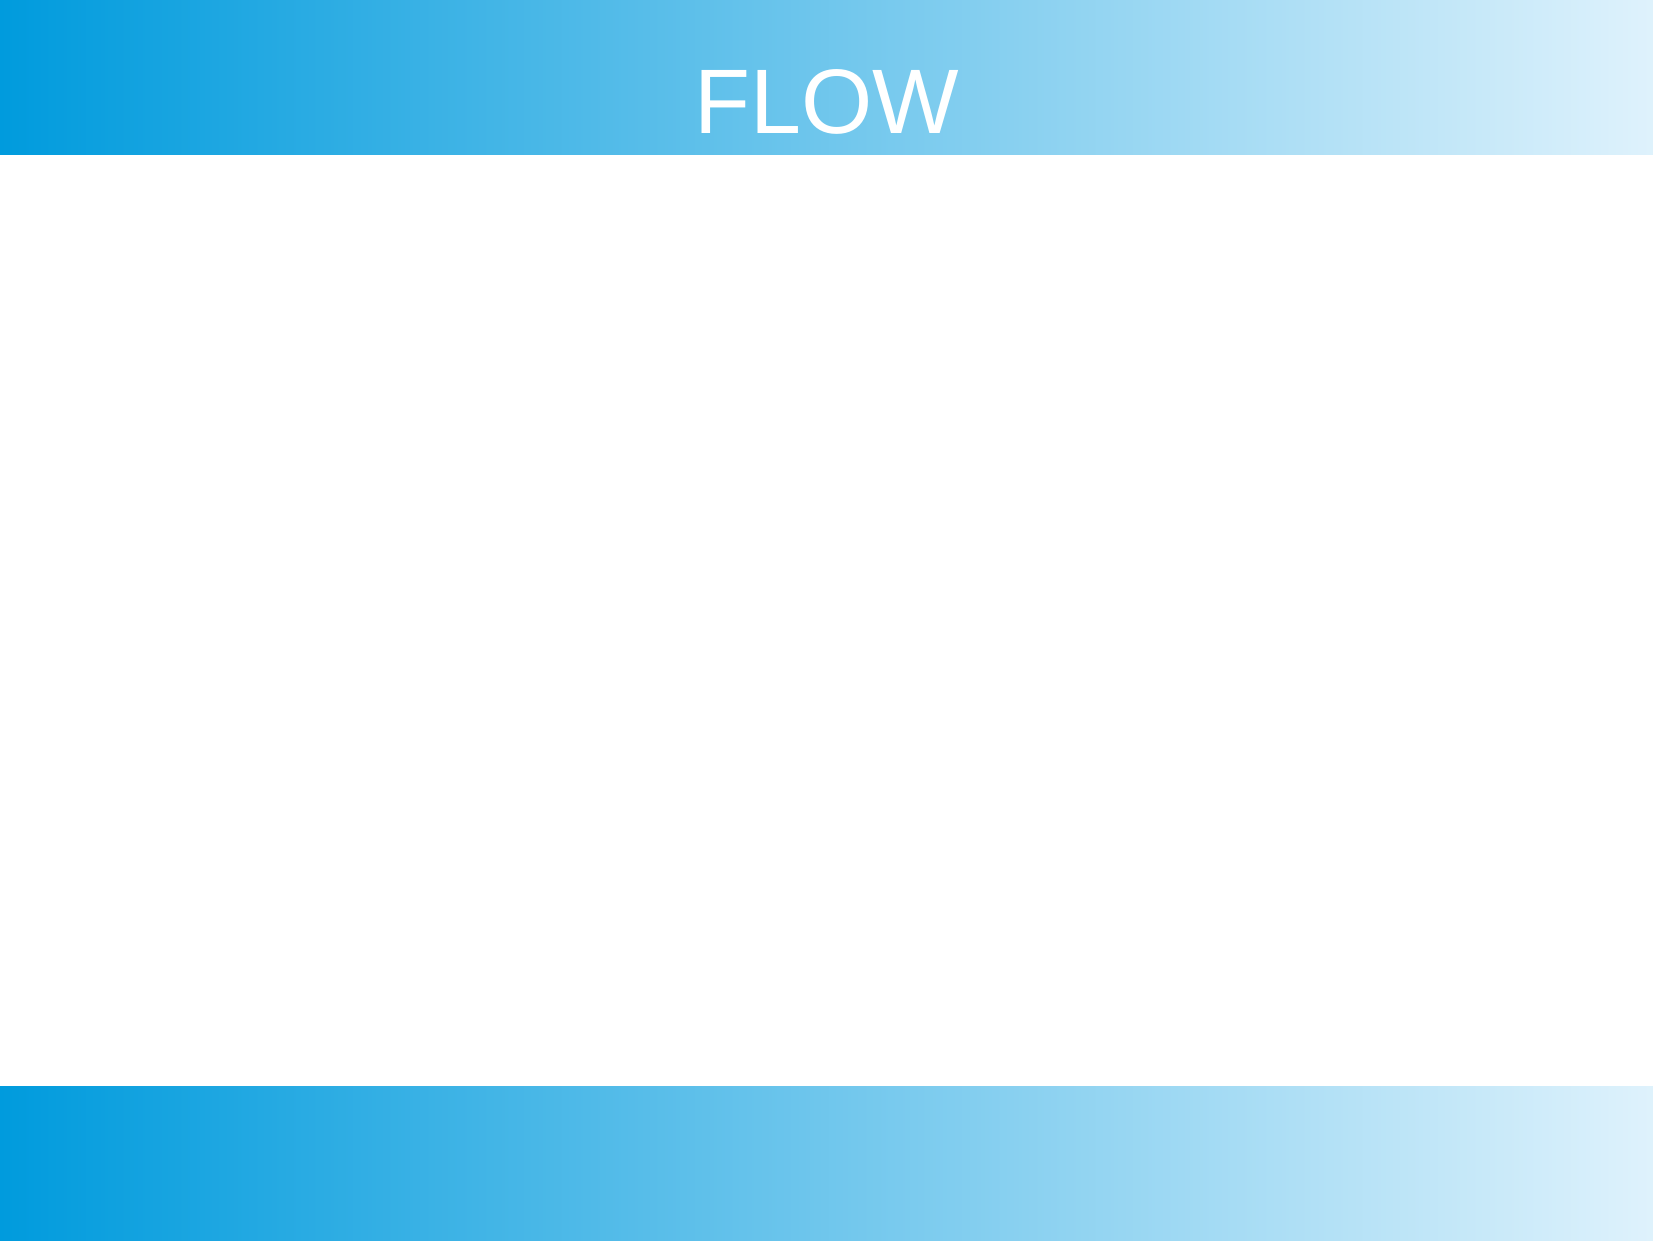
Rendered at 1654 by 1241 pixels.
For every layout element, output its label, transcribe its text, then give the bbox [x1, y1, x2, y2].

title FLOW [82, 49, 1571, 155]
